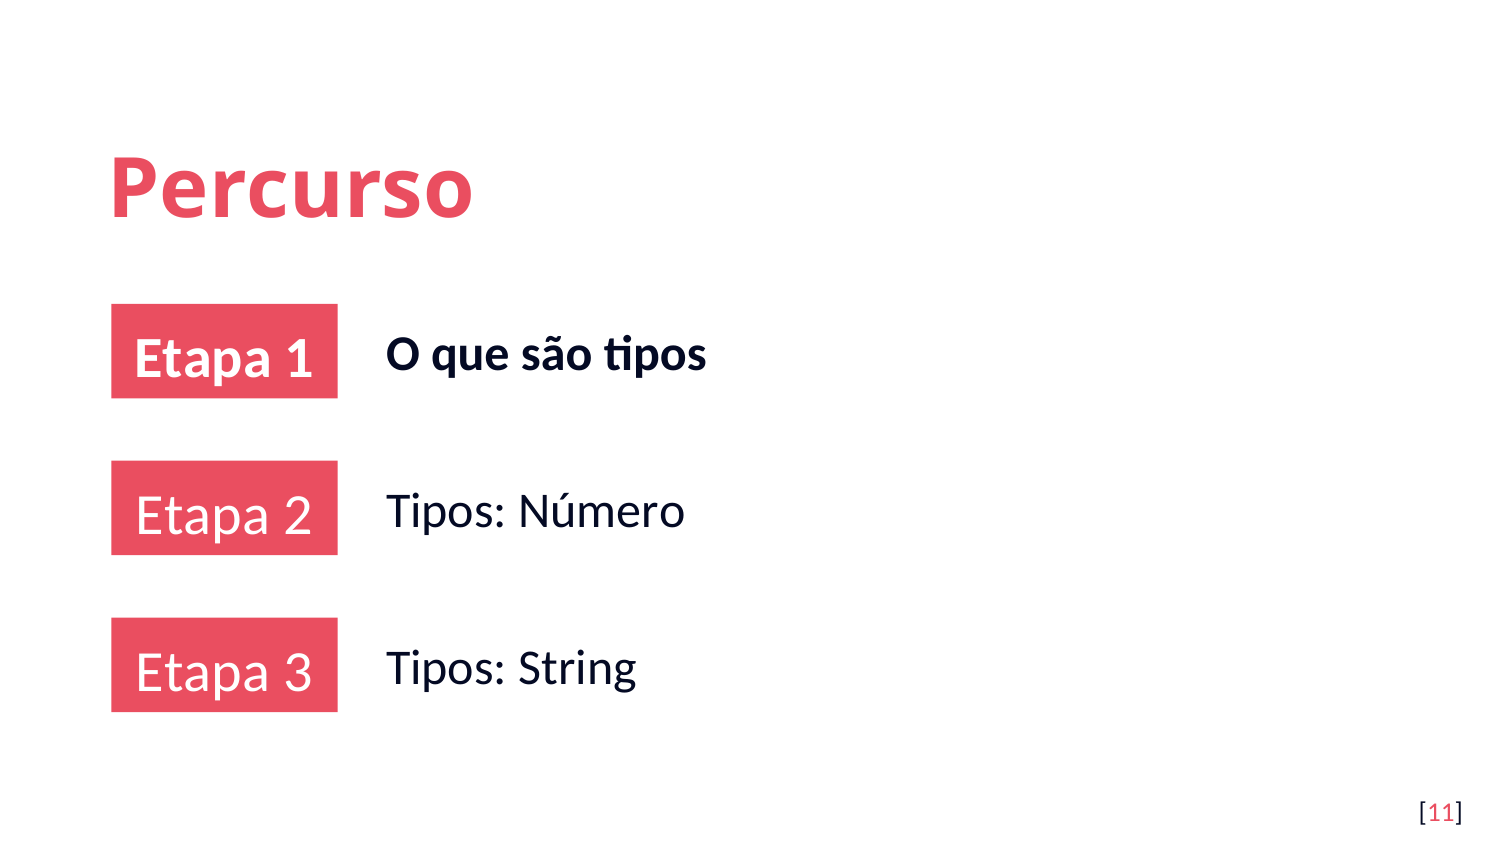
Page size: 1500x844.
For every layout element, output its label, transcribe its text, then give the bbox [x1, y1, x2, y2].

text_box Tipos: String [371, 627, 1384, 703]
slide_number [11] [1403, 779, 1494, 844]
text_box Etapa 1 [111, 303, 338, 399]
text_box O que são tipos [371, 313, 1384, 389]
text_box Etapa 3 [111, 617, 338, 713]
text_box Percurso [92, 104, 1309, 243]
text_box Etapa 2 [111, 460, 338, 556]
text_box Tipos: Número [371, 470, 1384, 546]
